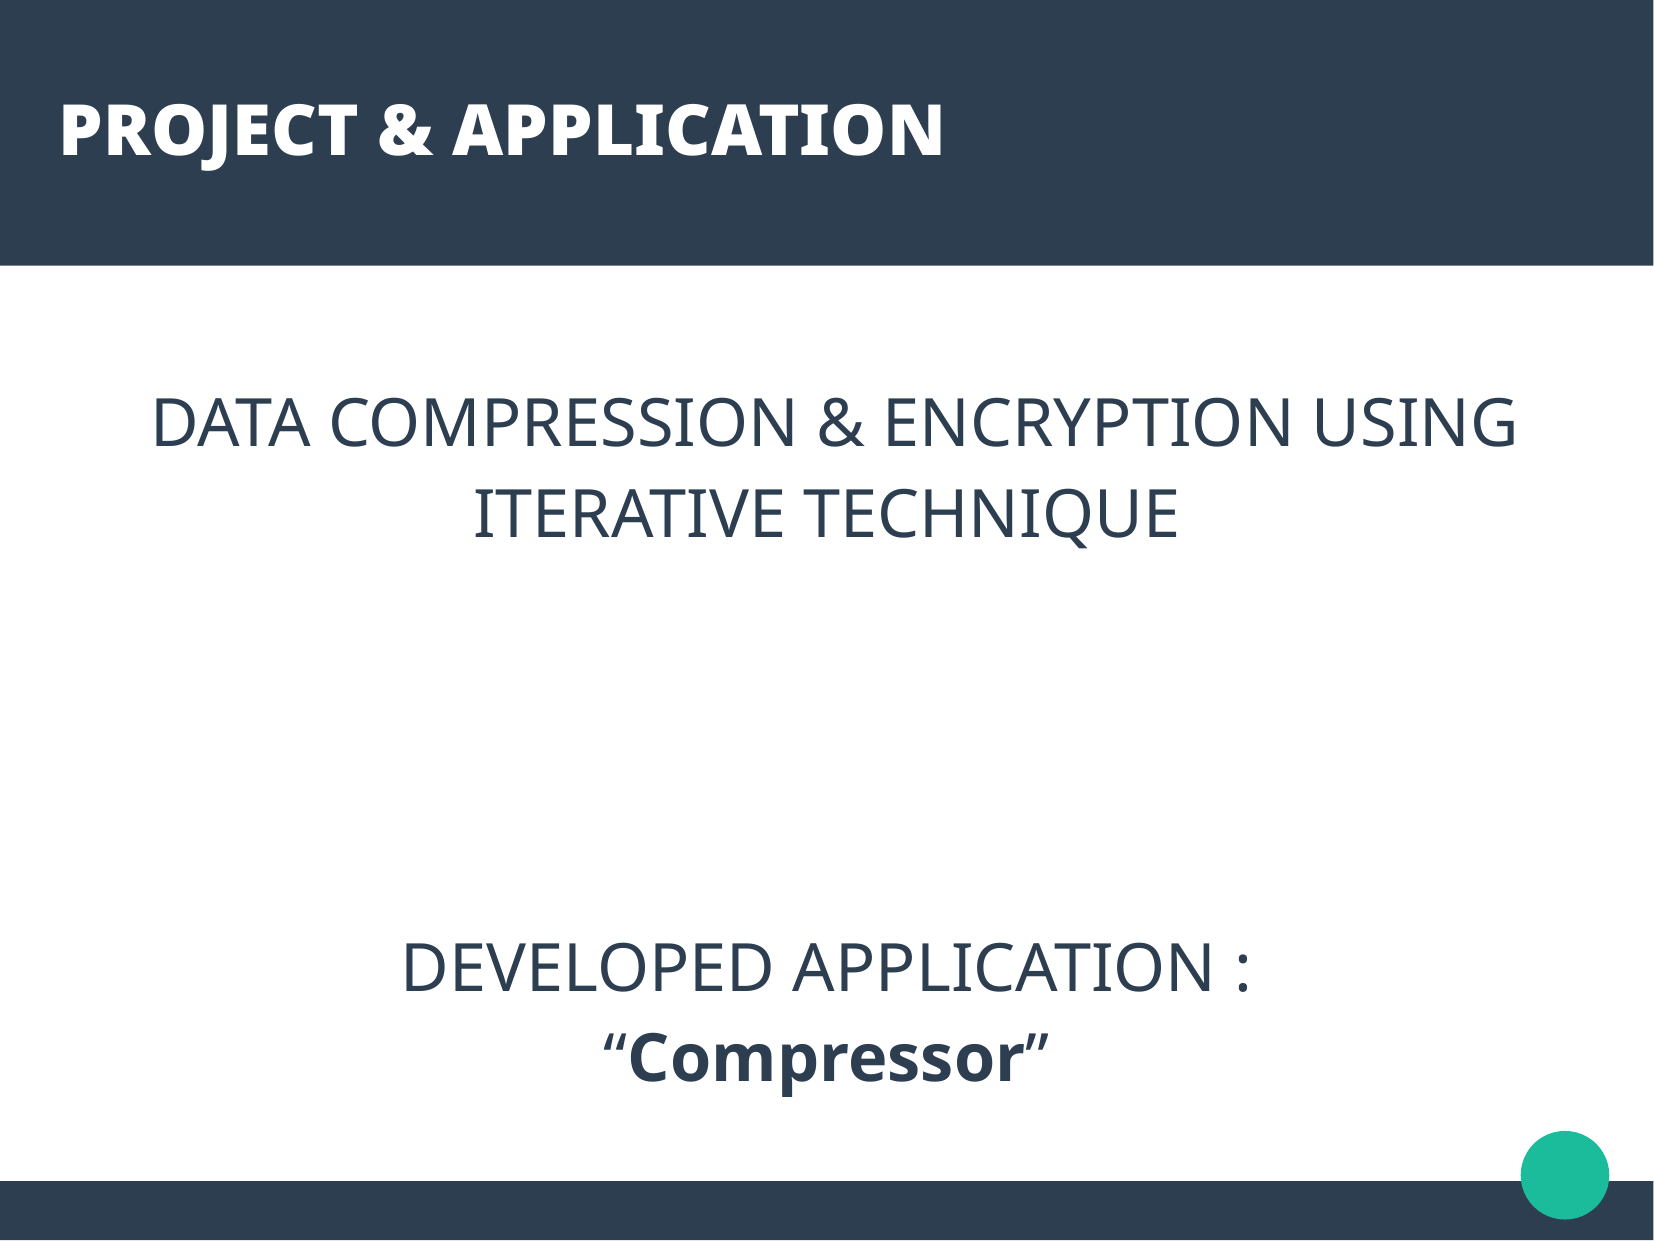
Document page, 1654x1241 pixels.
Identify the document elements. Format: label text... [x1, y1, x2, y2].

subtitle DATA COMPRESSION & ENCRYPTION USING ITERATIVE TECHNIQUE DEVELOPED APPLICATION : “Compressor” [59, 324, 1595, 1152]
title PROJECT & APPLICATION [59, 49, 1595, 207]
